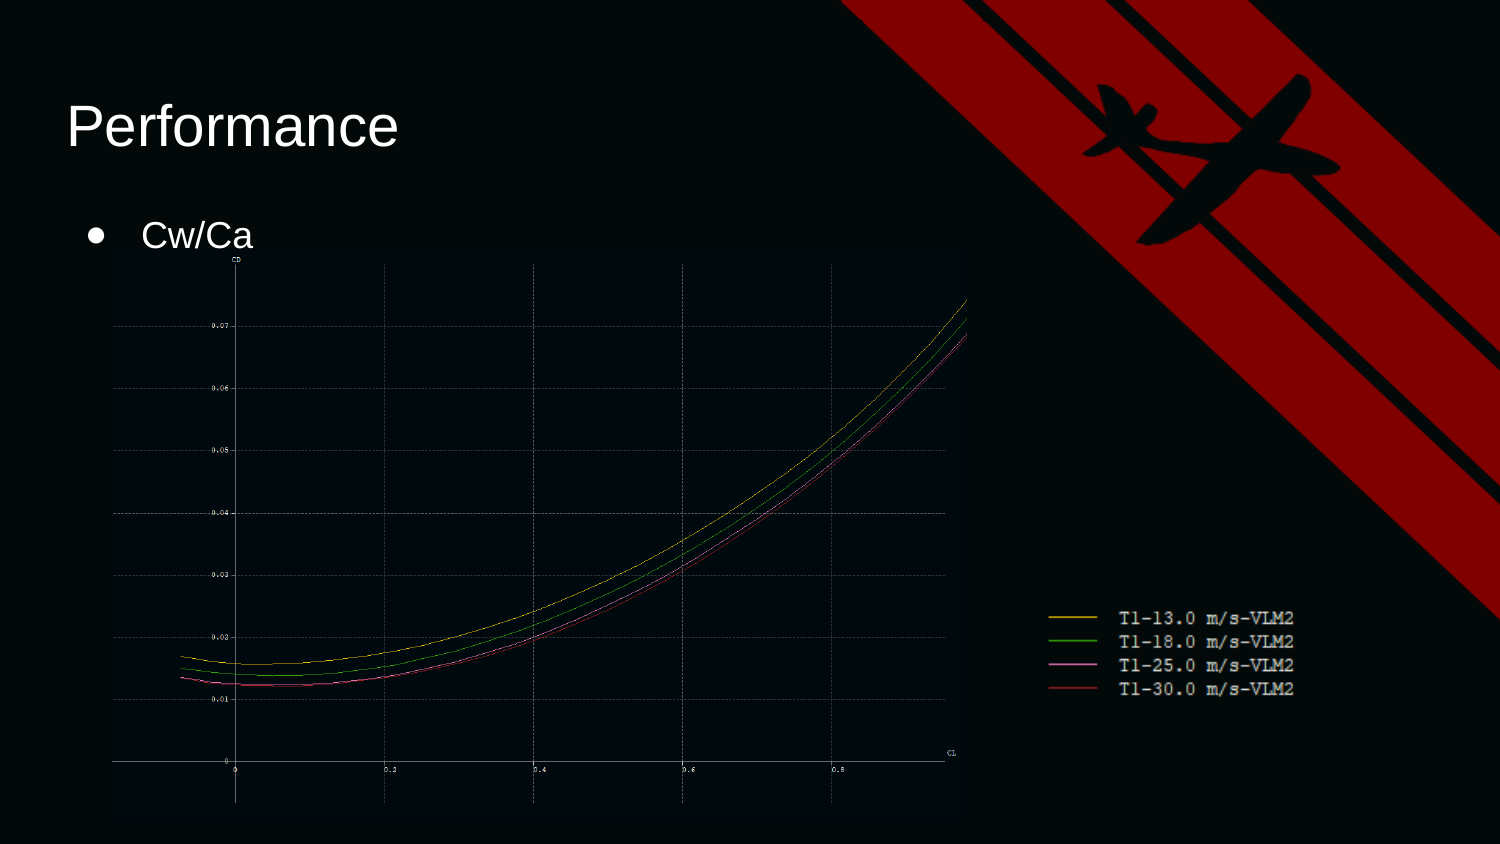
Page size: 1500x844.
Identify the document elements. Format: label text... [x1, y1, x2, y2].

list Cw/Ca [51, 189, 1449, 595]
picture [0, 0, 1500, 844]
title Performance [51, 72, 1449, 167]
